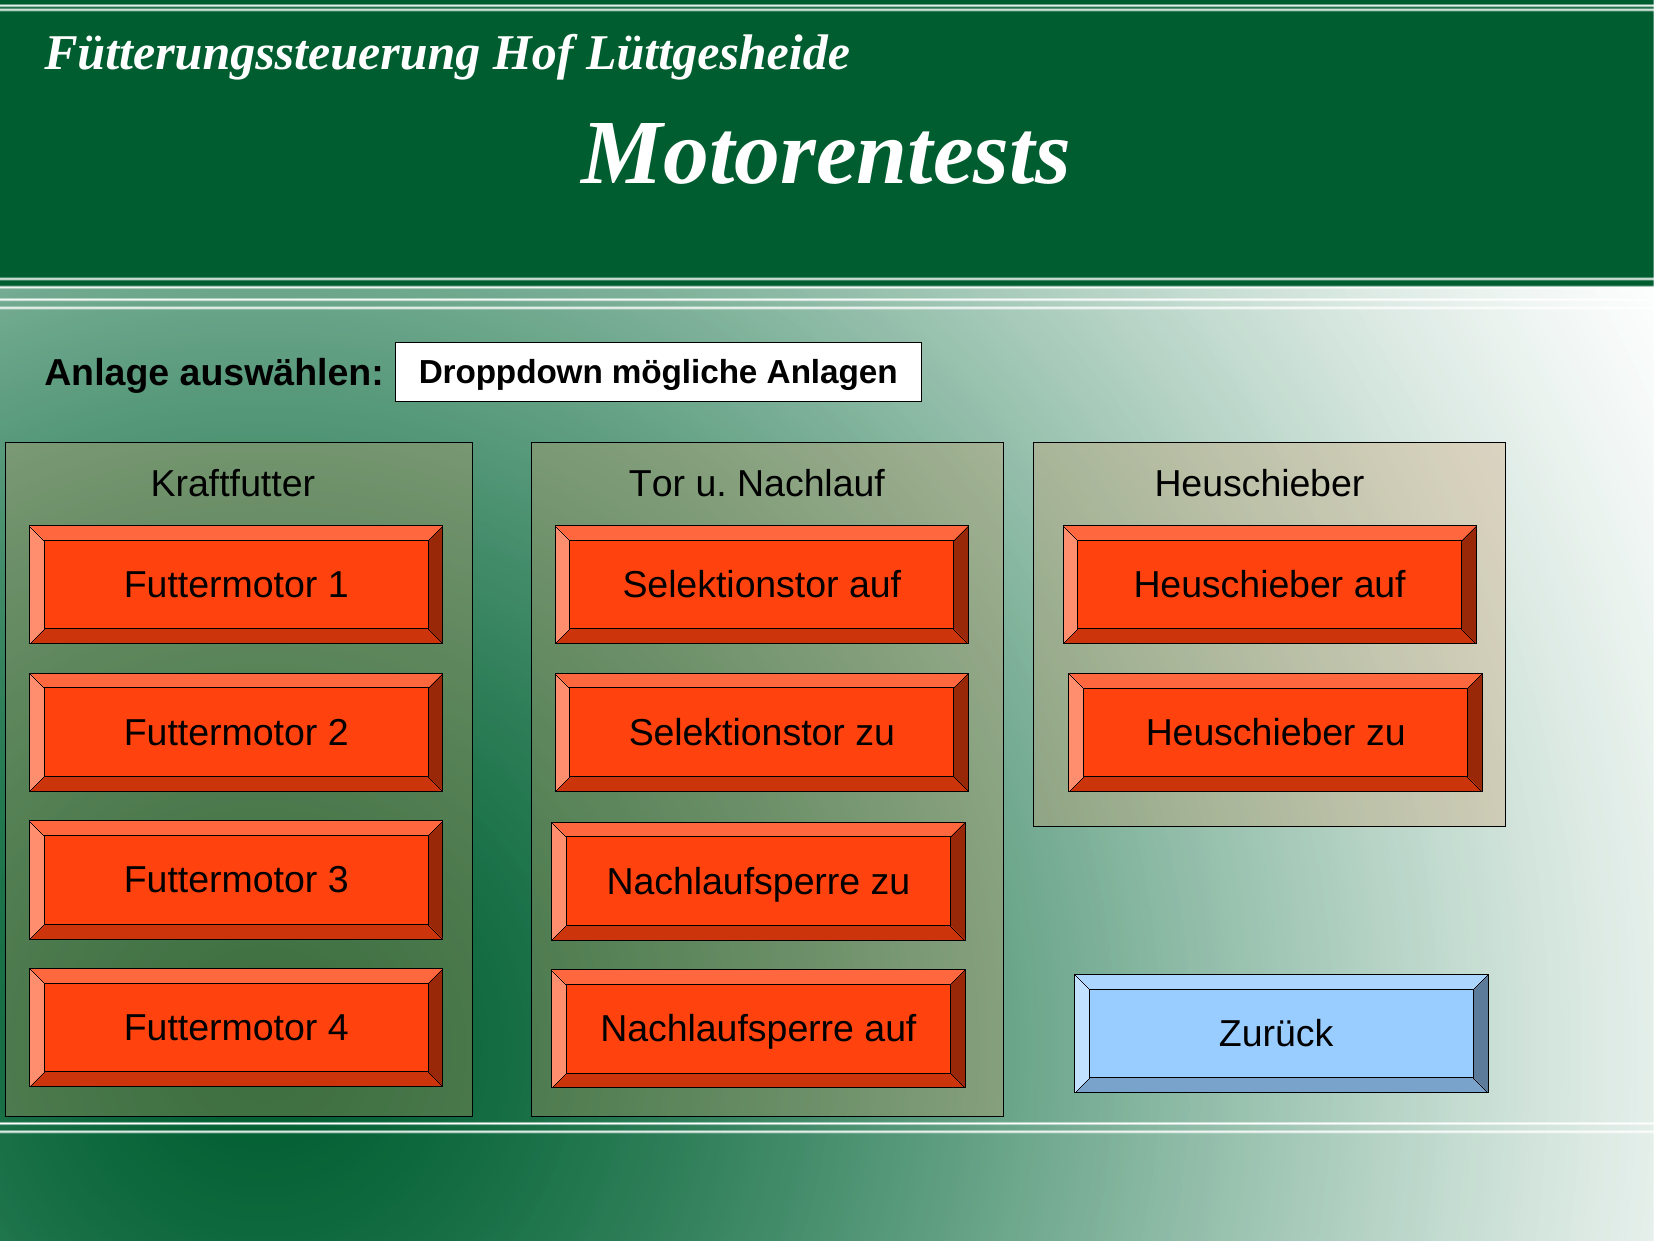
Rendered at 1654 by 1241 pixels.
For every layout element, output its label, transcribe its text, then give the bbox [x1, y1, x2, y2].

text_box [1033, 442, 1506, 827]
text_box Droppdown mögliche Anlagen [395, 342, 922, 402]
text_box Futtermotor 4 [45, 984, 428, 1071]
text_box Futtermotor 1 [45, 541, 428, 628]
text_box [531, 442, 1004, 1117]
text_box Heuschieber zu [1084, 689, 1467, 776]
text_box Selektionstor auf [570, 541, 953, 628]
text_box [5, 442, 473, 1117]
text_box Selektionstor zu [570, 688, 953, 776]
text_box Heuschieber auf [1078, 541, 1461, 628]
text_box Tor u. Nachlauf [614, 454, 901, 512]
title Motorentests [82, 102, 1571, 204]
text_box Nachlaufsperre zu [567, 837, 950, 925]
text_box Heuschieber [1139, 454, 1440, 512]
picture [0, 0, 1654, 1241]
text_box Futtermotor 3 [45, 836, 428, 924]
text_box Nachlaufsperre auf [567, 985, 950, 1073]
text_box Futtermotor 2 [45, 688, 428, 776]
text_box Kraftfutter [135, 454, 343, 512]
text_box Anlage auswählen: [29, 343, 414, 446]
text_box Zurück [1090, 990, 1473, 1077]
text_box Fütterungssteuerung Hof Lüttgesheide [29, 17, 866, 89]
